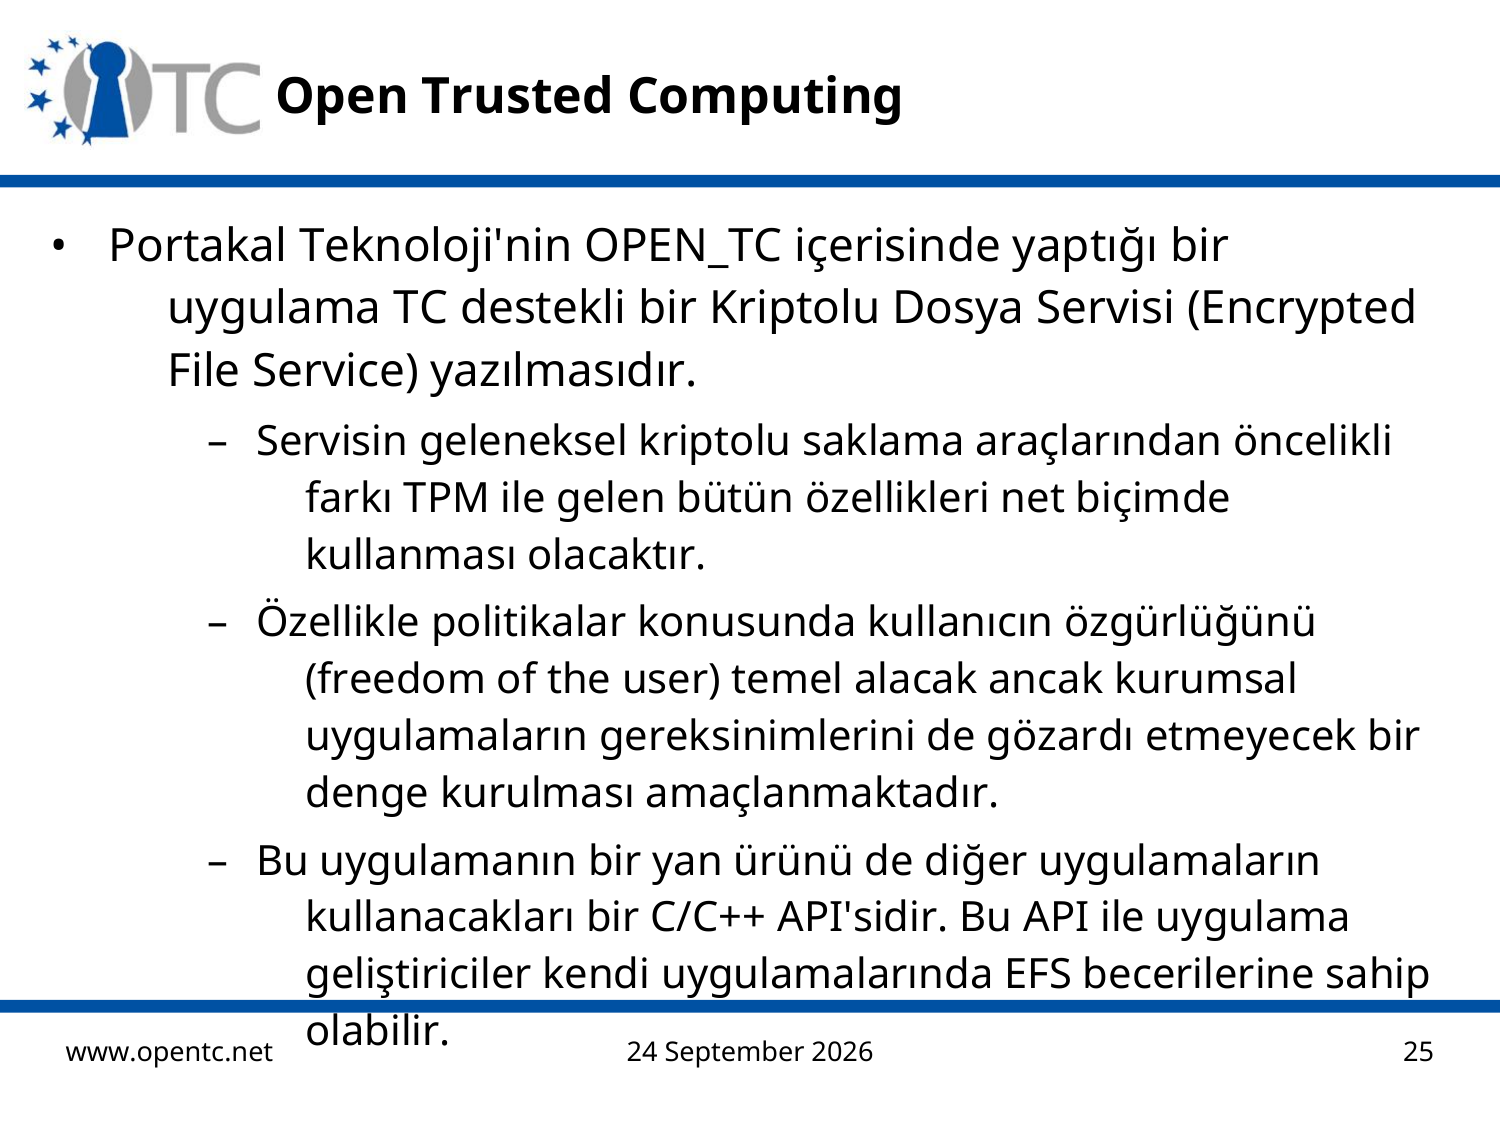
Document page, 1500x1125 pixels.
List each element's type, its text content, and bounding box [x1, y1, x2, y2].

title Open Trusted Computing [275, 7, 1450, 181]
list Portakal Teknoloji'nin OPEN_TC içerisinde yaptığı bir uygulama TC destekli bir Kriptolu Dosya Servisi (Encrypted File Service) yazılmasıdır. Servisin geleneksel kriptolu saklama araçlarından öncelikli farkı TPM ile gelen bütün özellikleri net biçimde kullanması olacaktır. Özellikle politikalar konusunda kullanıcın özgürlüğünü (freedom of the user) temel alacak ancak kurumsal uygulamaların gereksinimlerini de gözardı etmeyecek bir denge kurulması amaçlanmaktadır. Bu uygulamanın bir yan ürünü de diğer uygulamaların kullanacakları bir C/C++ API'sidir. Bu API ile uygulama geliştiriciler kendi uygulamalarında EFS becerilerine sahip olabilir. [50, 212, 1450, 888]
picture [24, 30, 263, 150]
